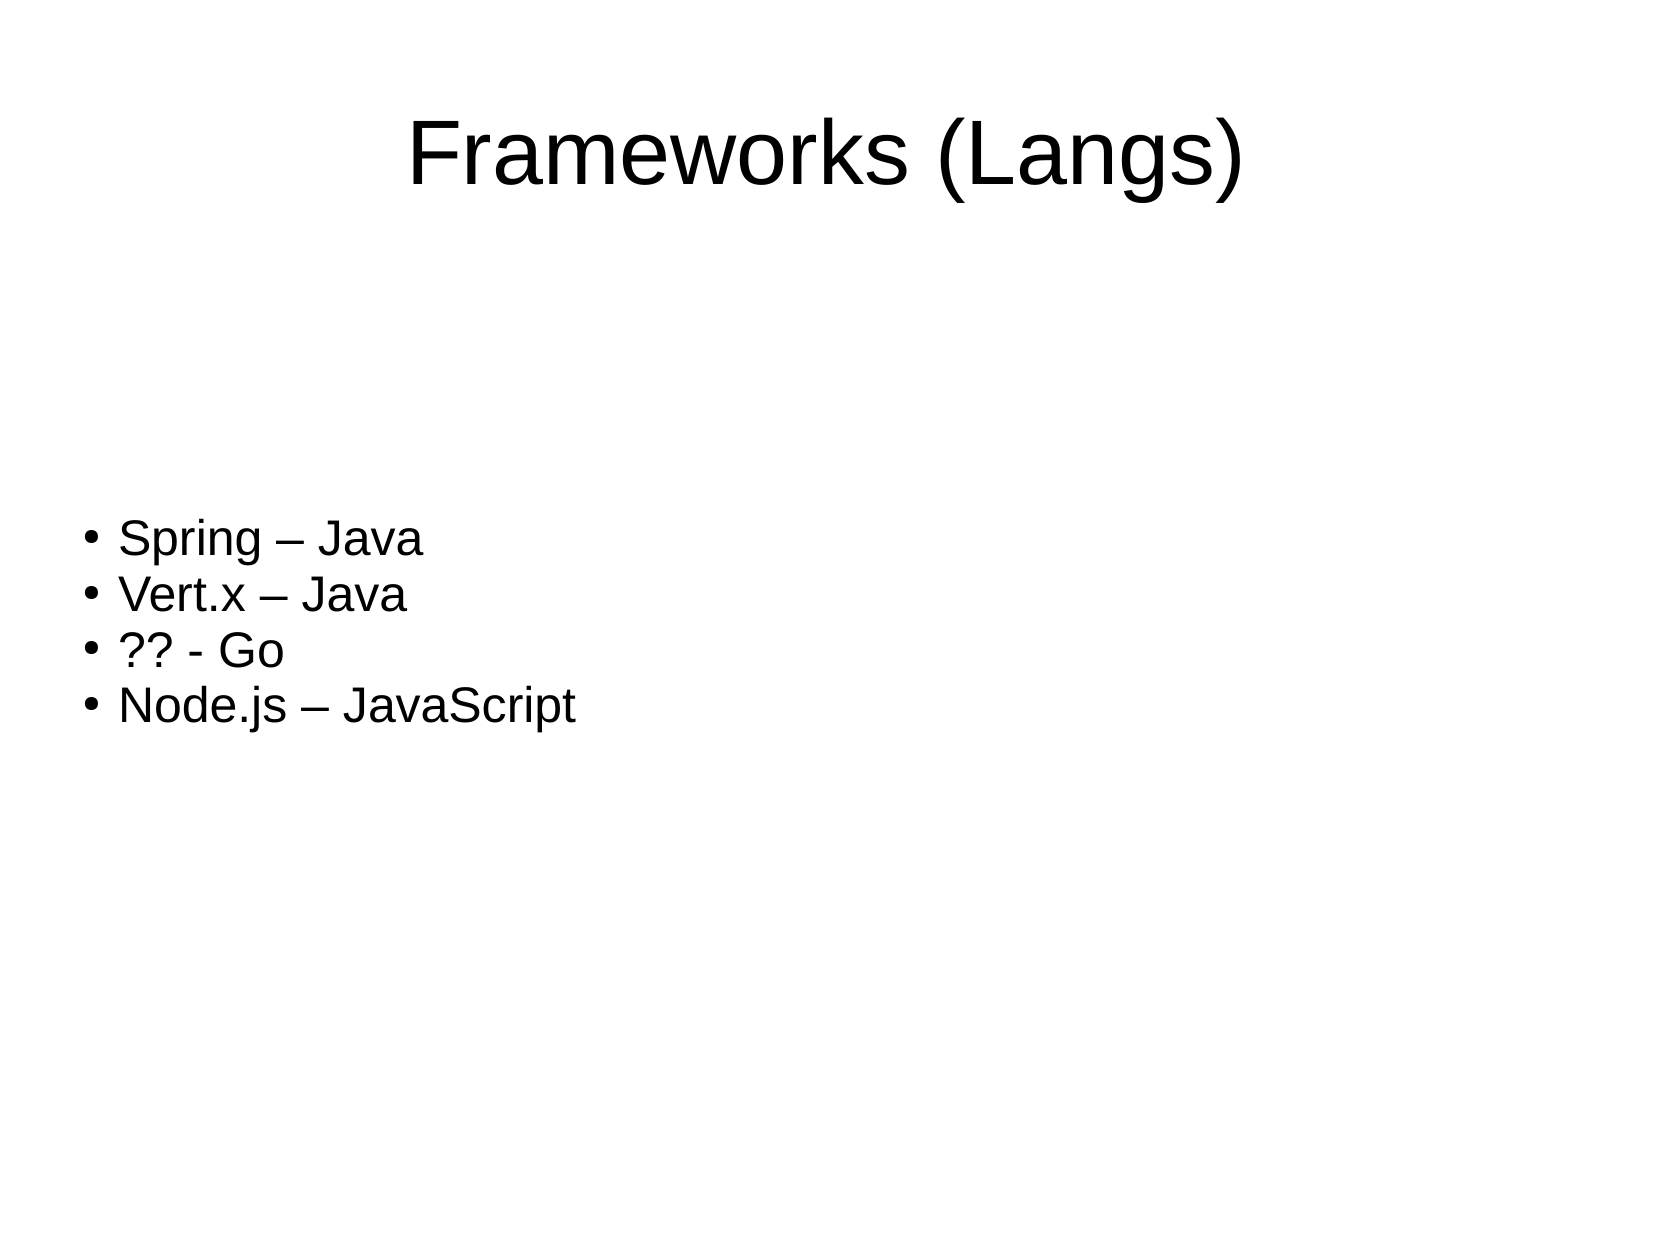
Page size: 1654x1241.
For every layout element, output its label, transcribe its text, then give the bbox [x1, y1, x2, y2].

subtitle Spring – Java Vert.x – Java ?? - Go Node.js – JavaScript [82, 290, 1571, 1010]
title Frameworks (Langs) [82, 49, 1571, 257]
